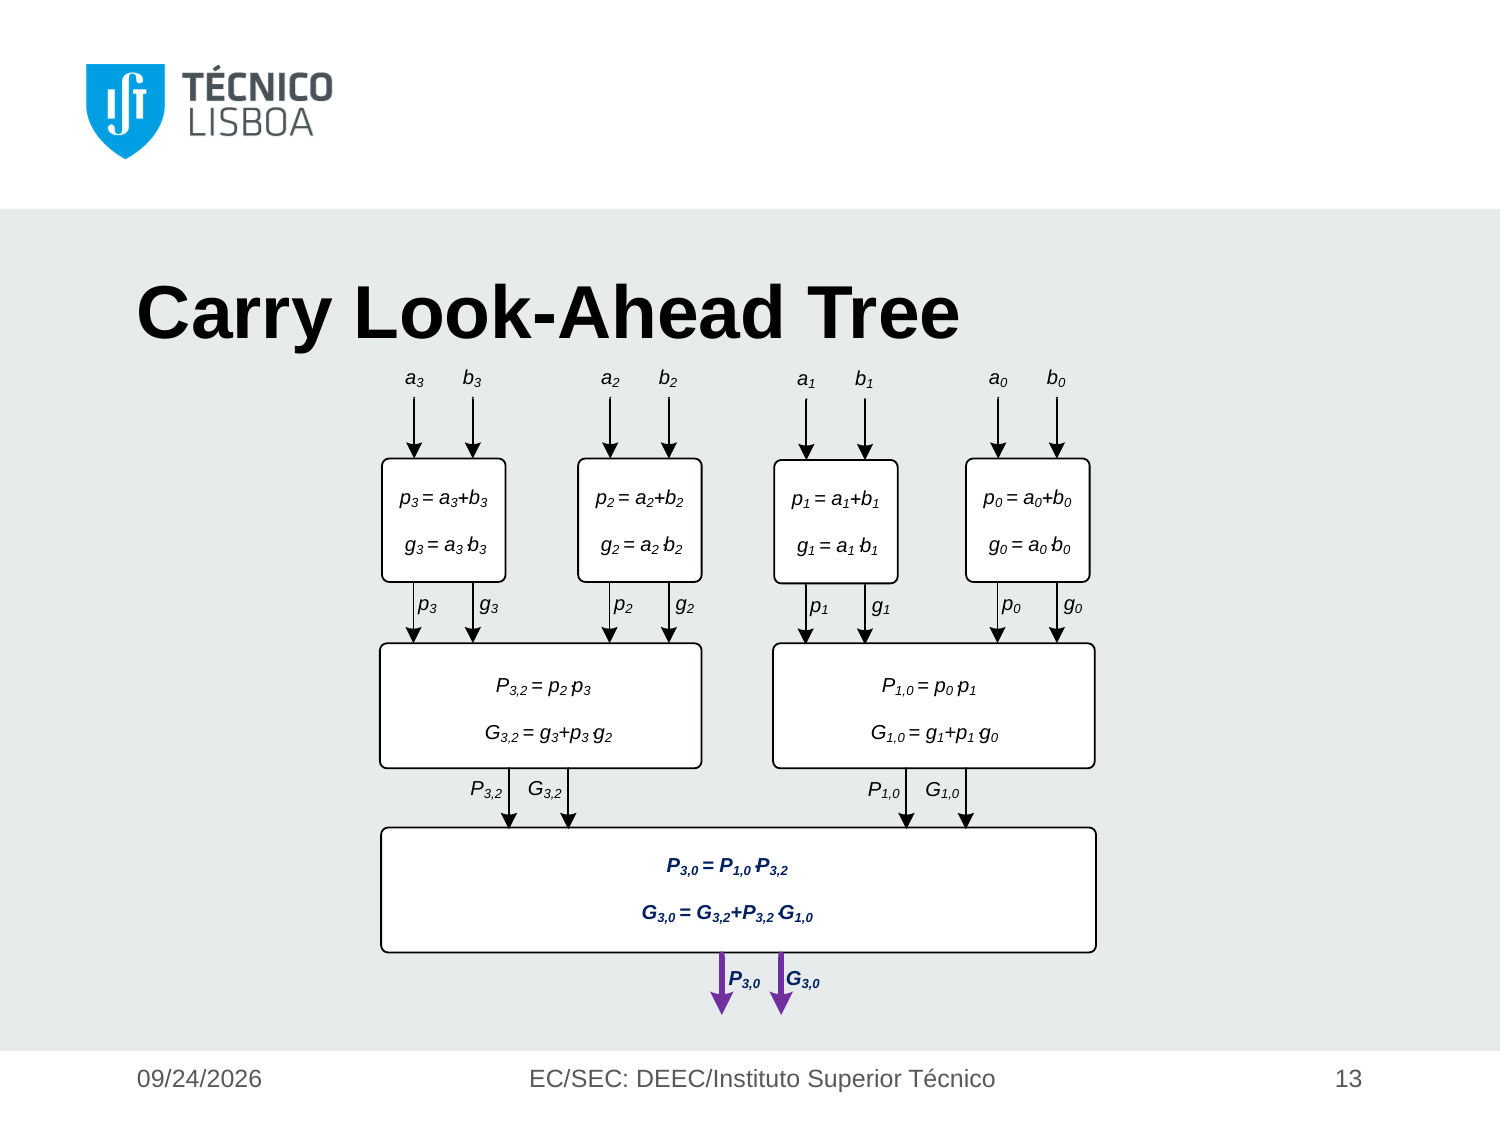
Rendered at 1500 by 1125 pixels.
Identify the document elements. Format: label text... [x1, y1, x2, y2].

picture [0, 0, 1500, 1125]
slide_number 11/12/2020 [121, 1052, 425, 1103]
slide_number <number> [1077, 1052, 1378, 1103]
title Carry Look-Ahead Tree [121, 237, 1378, 381]
footer EC/SEC: DEEC/Instituto Superior Técnico [512, 1052, 1021, 1103]
